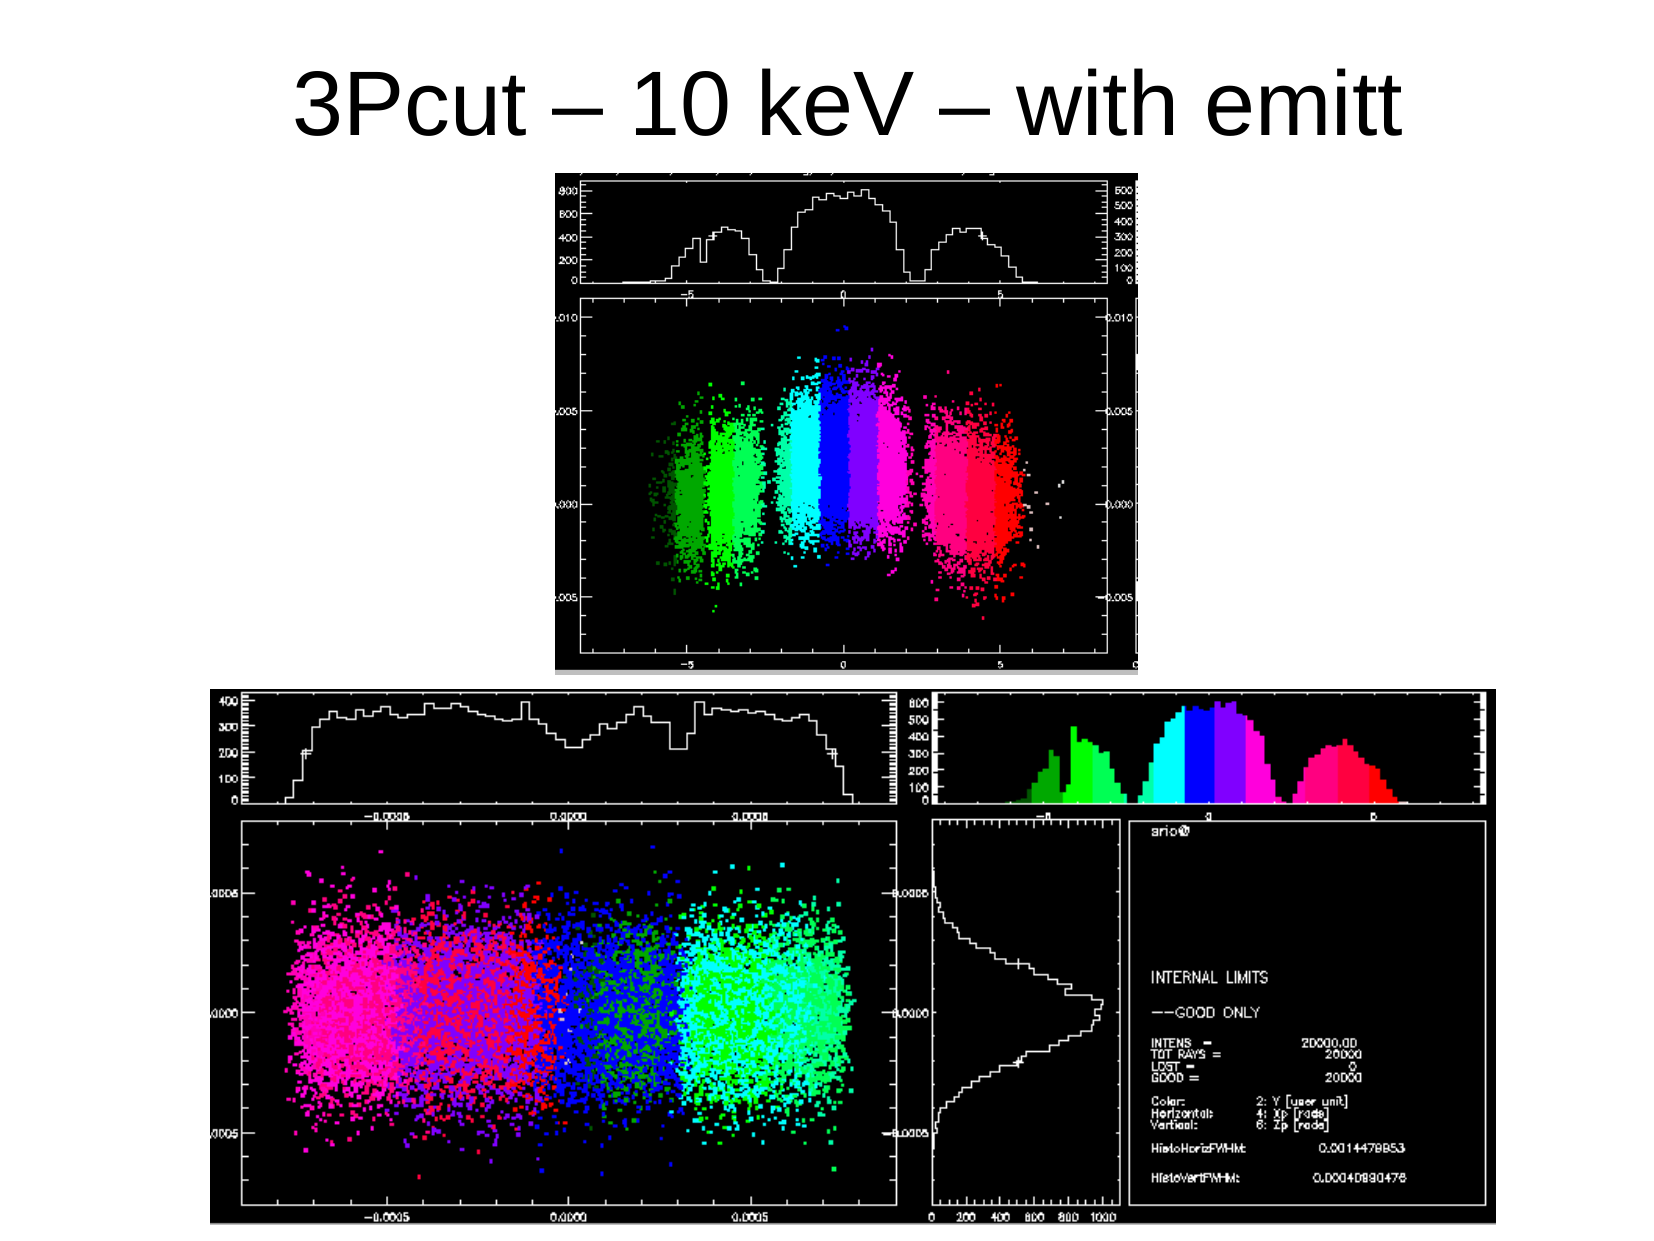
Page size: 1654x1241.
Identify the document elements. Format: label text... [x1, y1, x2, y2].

picture [210, 689, 1496, 1225]
picture [555, 173, 1138, 676]
title 3Pcut – 10 keV – with emitt [105, 0, 1594, 208]
